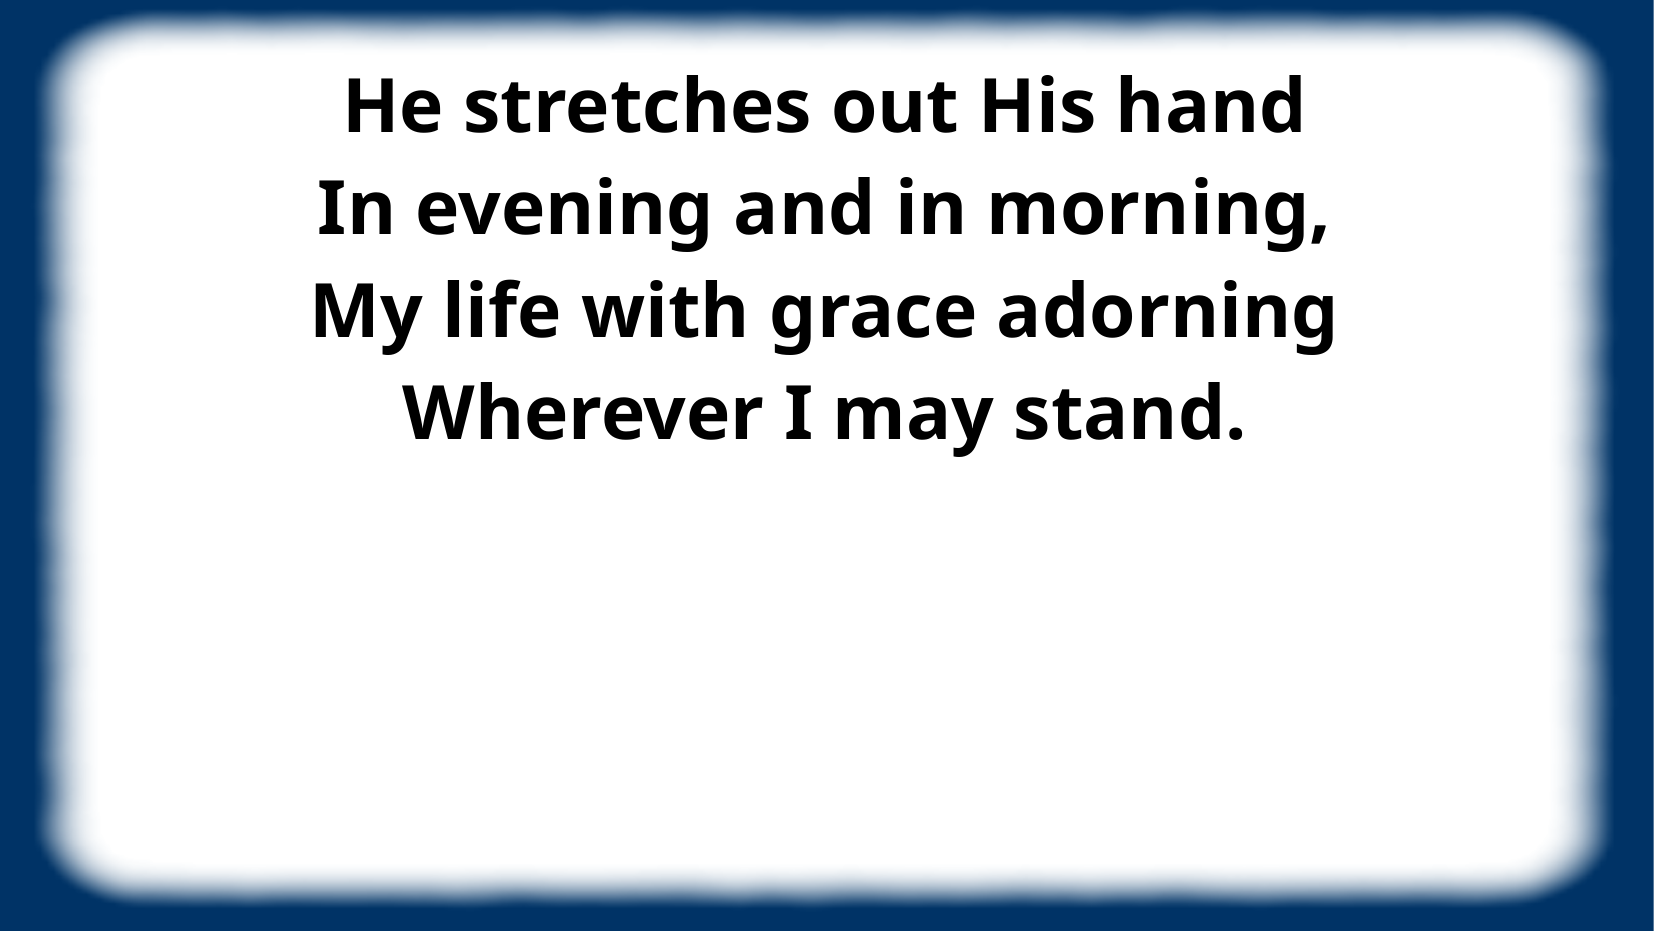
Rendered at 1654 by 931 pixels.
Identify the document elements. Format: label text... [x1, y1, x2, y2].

text_box He stretches out His hand In evening and in morning, My life with grace adorning Wherever I may stand. [90, 45, 1561, 460]
picture [0, 0, 1654, 931]
